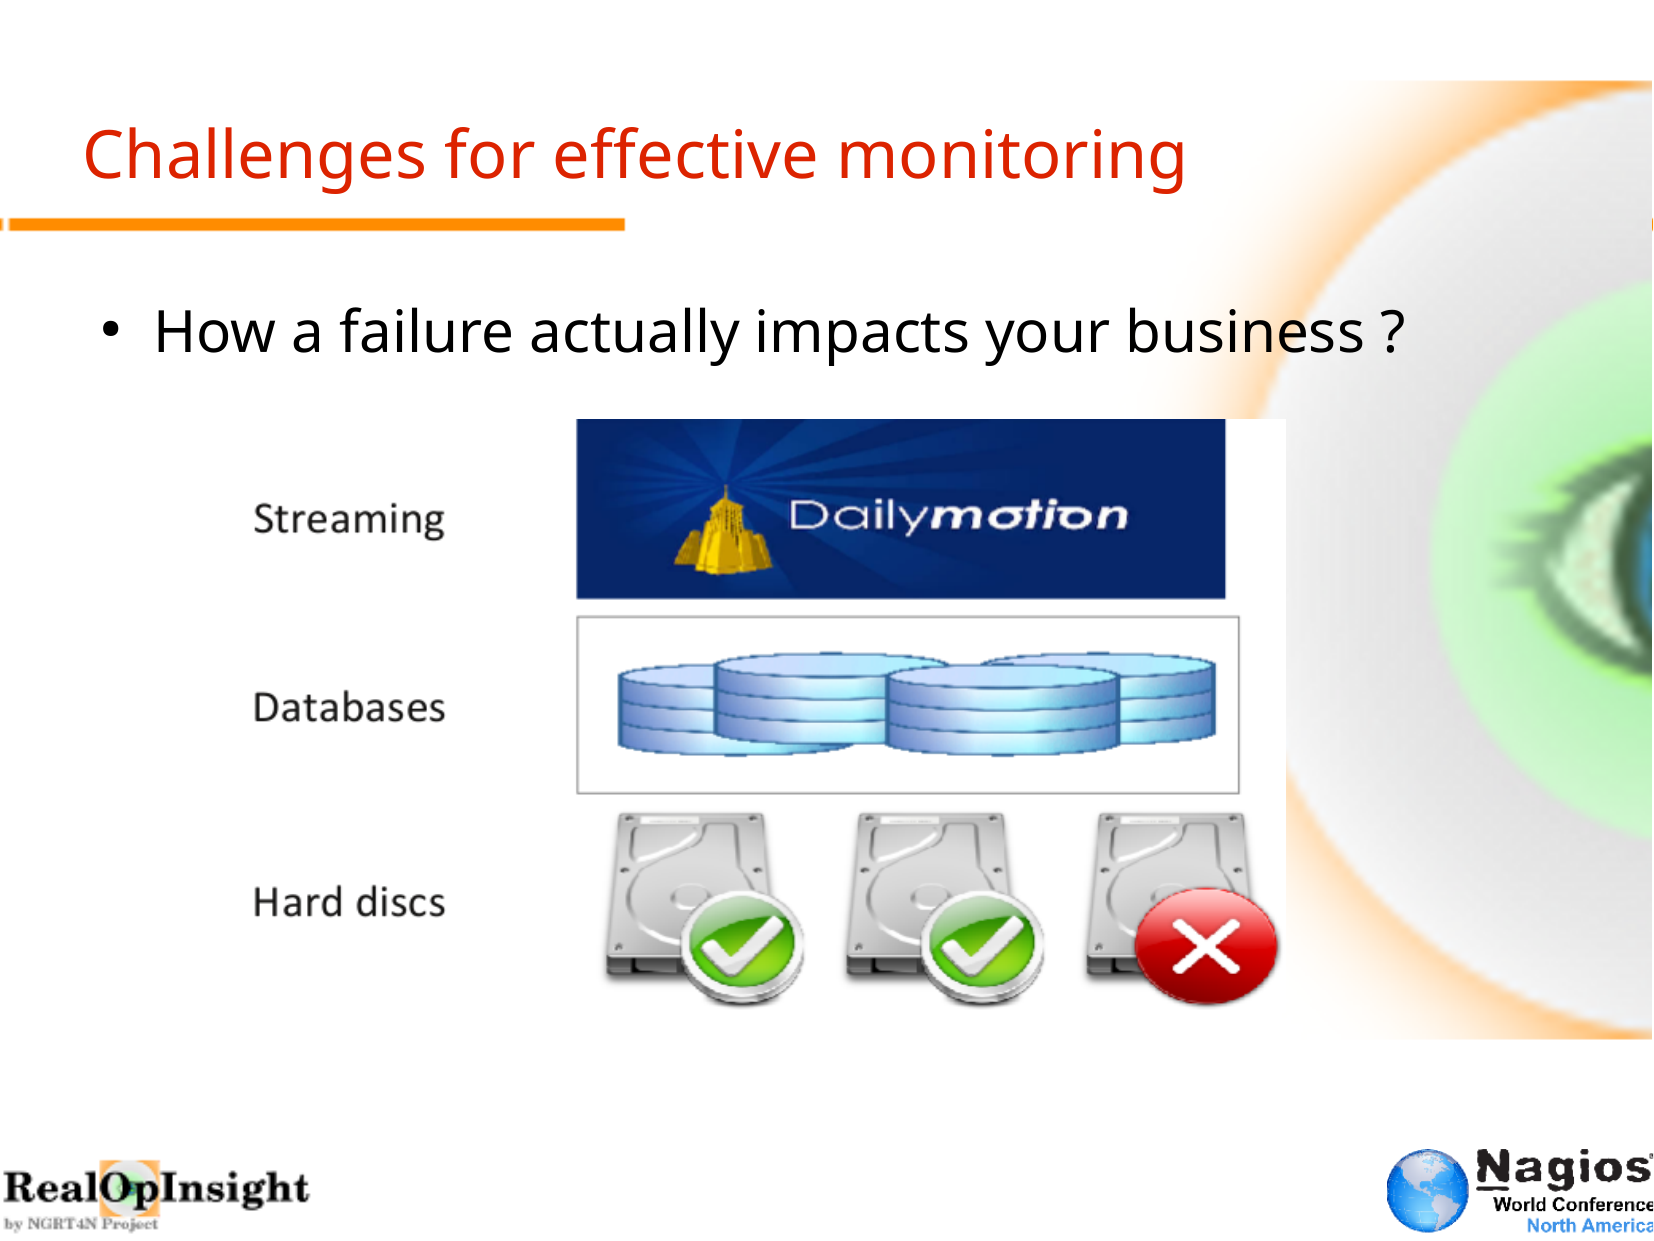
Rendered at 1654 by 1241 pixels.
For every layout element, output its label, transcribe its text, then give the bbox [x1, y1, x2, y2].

title Challenges for effective monitoring [82, 49, 1571, 257]
picture [0, 0, 1654, 1241]
list How a failure actually impacts your business ? [82, 290, 1538, 1010]
